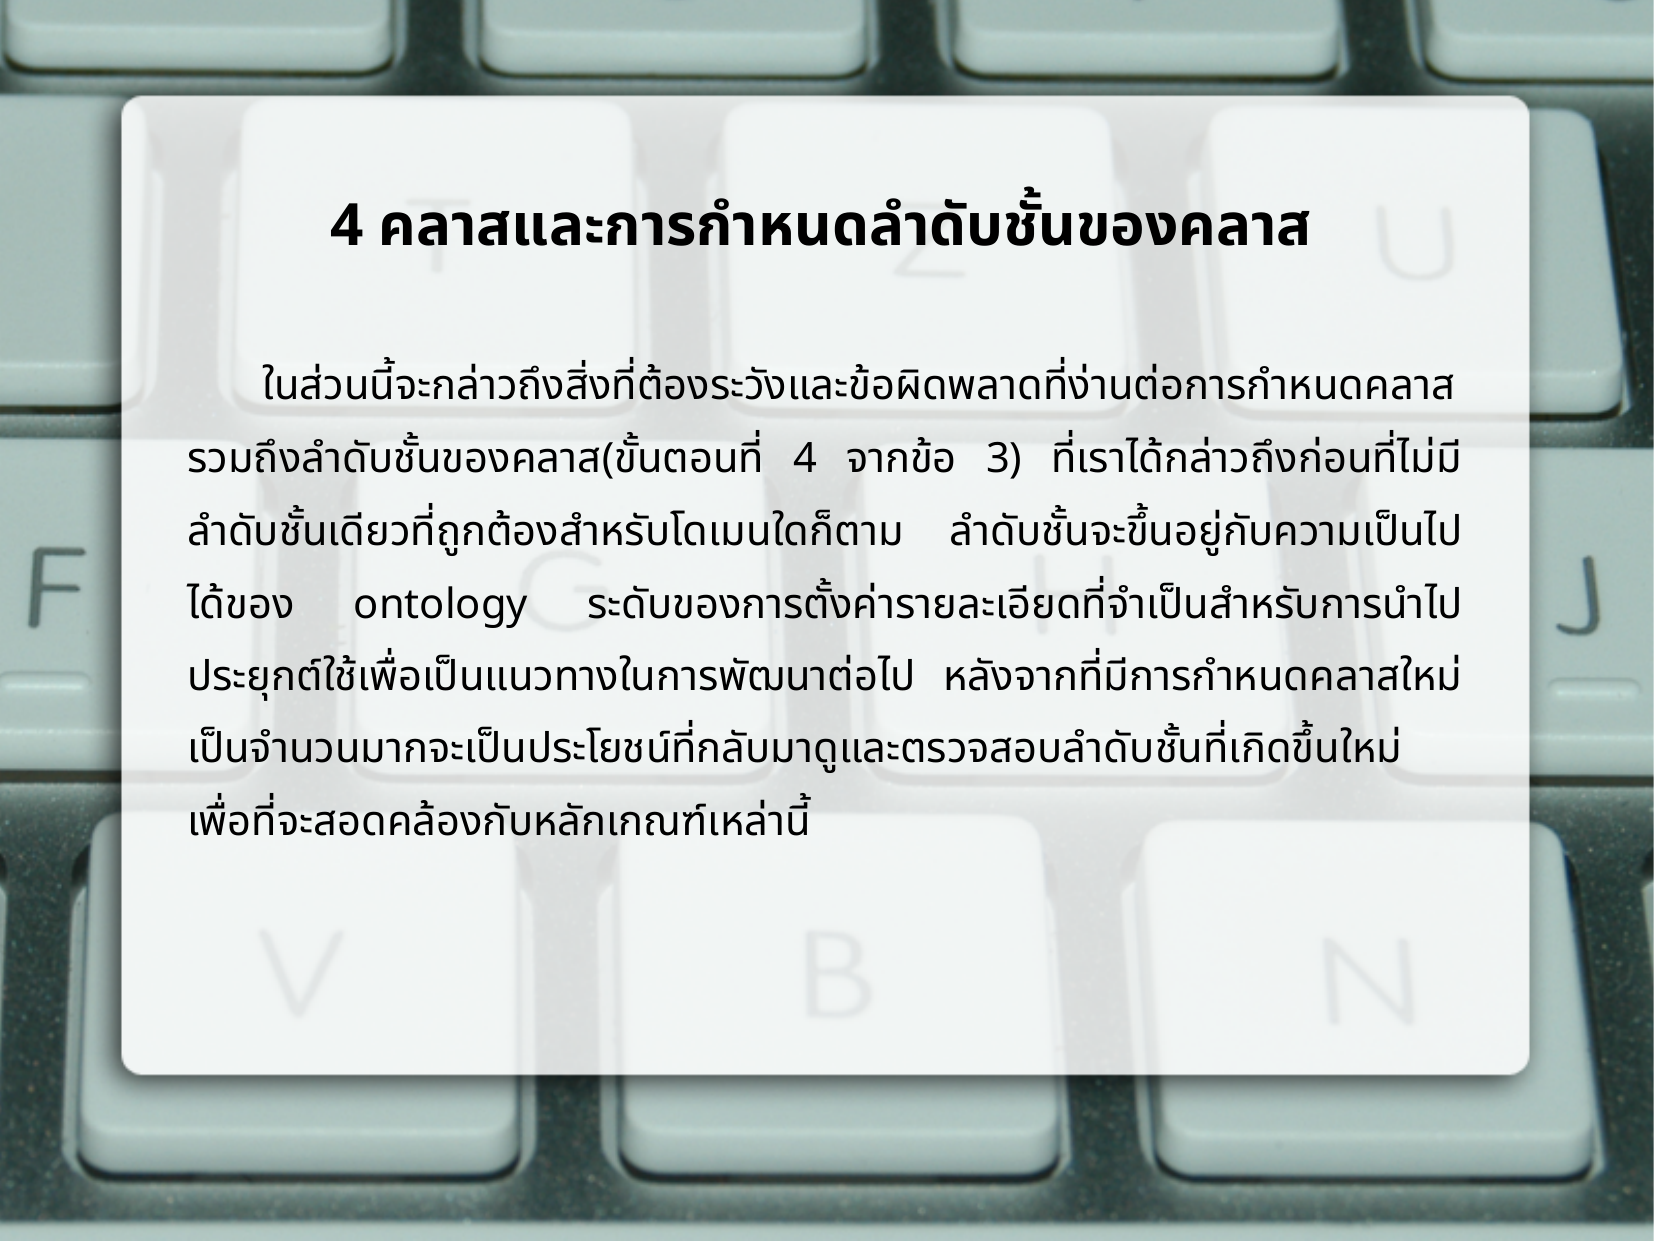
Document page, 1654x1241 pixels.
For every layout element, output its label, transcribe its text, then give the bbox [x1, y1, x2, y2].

picture [0, 0, 1654, 1241]
subtitle ในส่วนนี้จะกล่าวถึงสิ่งที่ต้องระวังและข้อผิดพลาดที่ง่านต่อการกำหนดคลาสรวมถึงลำดับชั้นของคลาส(ขั้นตอนที่ 4 จากข้อ 3) ที่เราได้กล่าวถึงก่อนที่ไม่มีลำดับชั้นเดียวที่ถูกต้องสำหรับโดเมนใดก็ตาม ลำดับชั้นจะขึ้นอยู่กับความเป็นไปได้ของ ontology ระดับของการตั้งค่ารายละเอียดที่จำเป็นสำหรับการนำไปประยุกต์ใช้เพื่อเป็นแนวทางในการพัฒนาต่อไป หลังจากที่มีการกำหนดคลาสใหม่เป็นจำนวนมากจะเป็นประโยชน์ที่กลับมาดูและตรวจสอบลำดับชั้นที่เกิดขึ้นใหม่เพื่อที่จะสอดคล้องกับหลักเกณฑ์เหล่านี้ [187, 337, 1463, 863]
title 4 คลาสและการกำหนดลำดับชั้นของคลาส [135, 125, 1506, 318]
